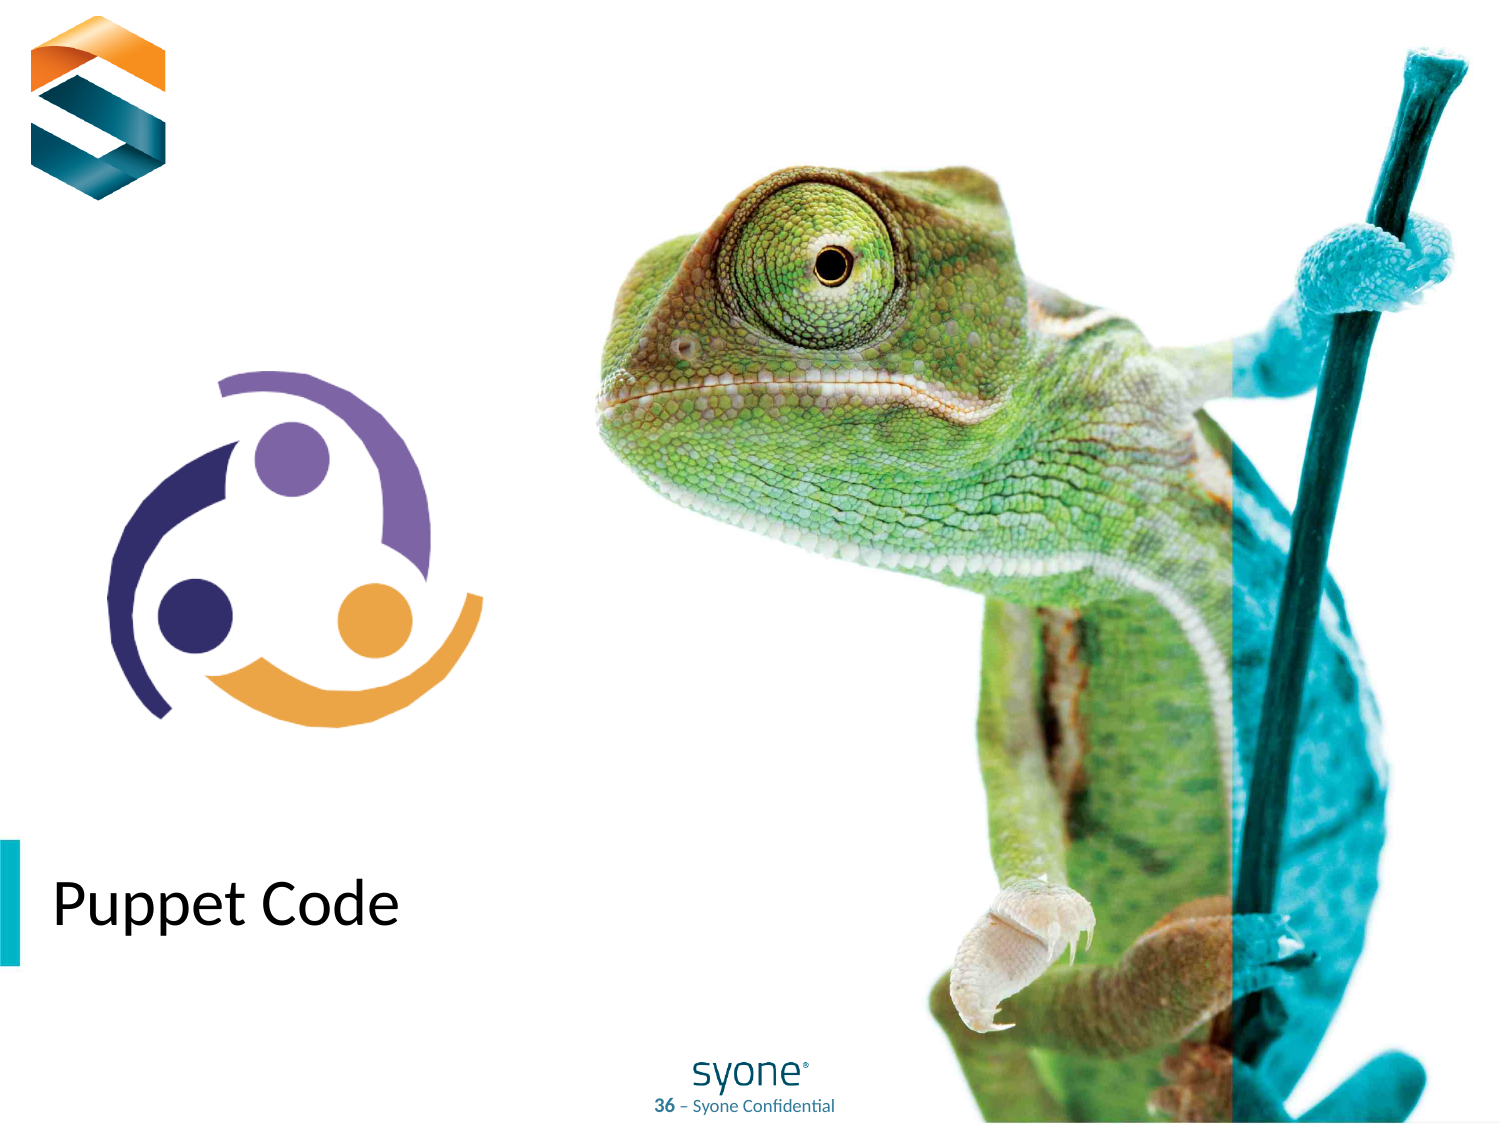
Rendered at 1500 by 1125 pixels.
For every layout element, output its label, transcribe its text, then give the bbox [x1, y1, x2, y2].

title Puppet Code [37, 839, 907, 958]
picture [0, 0, 1500, 1125]
